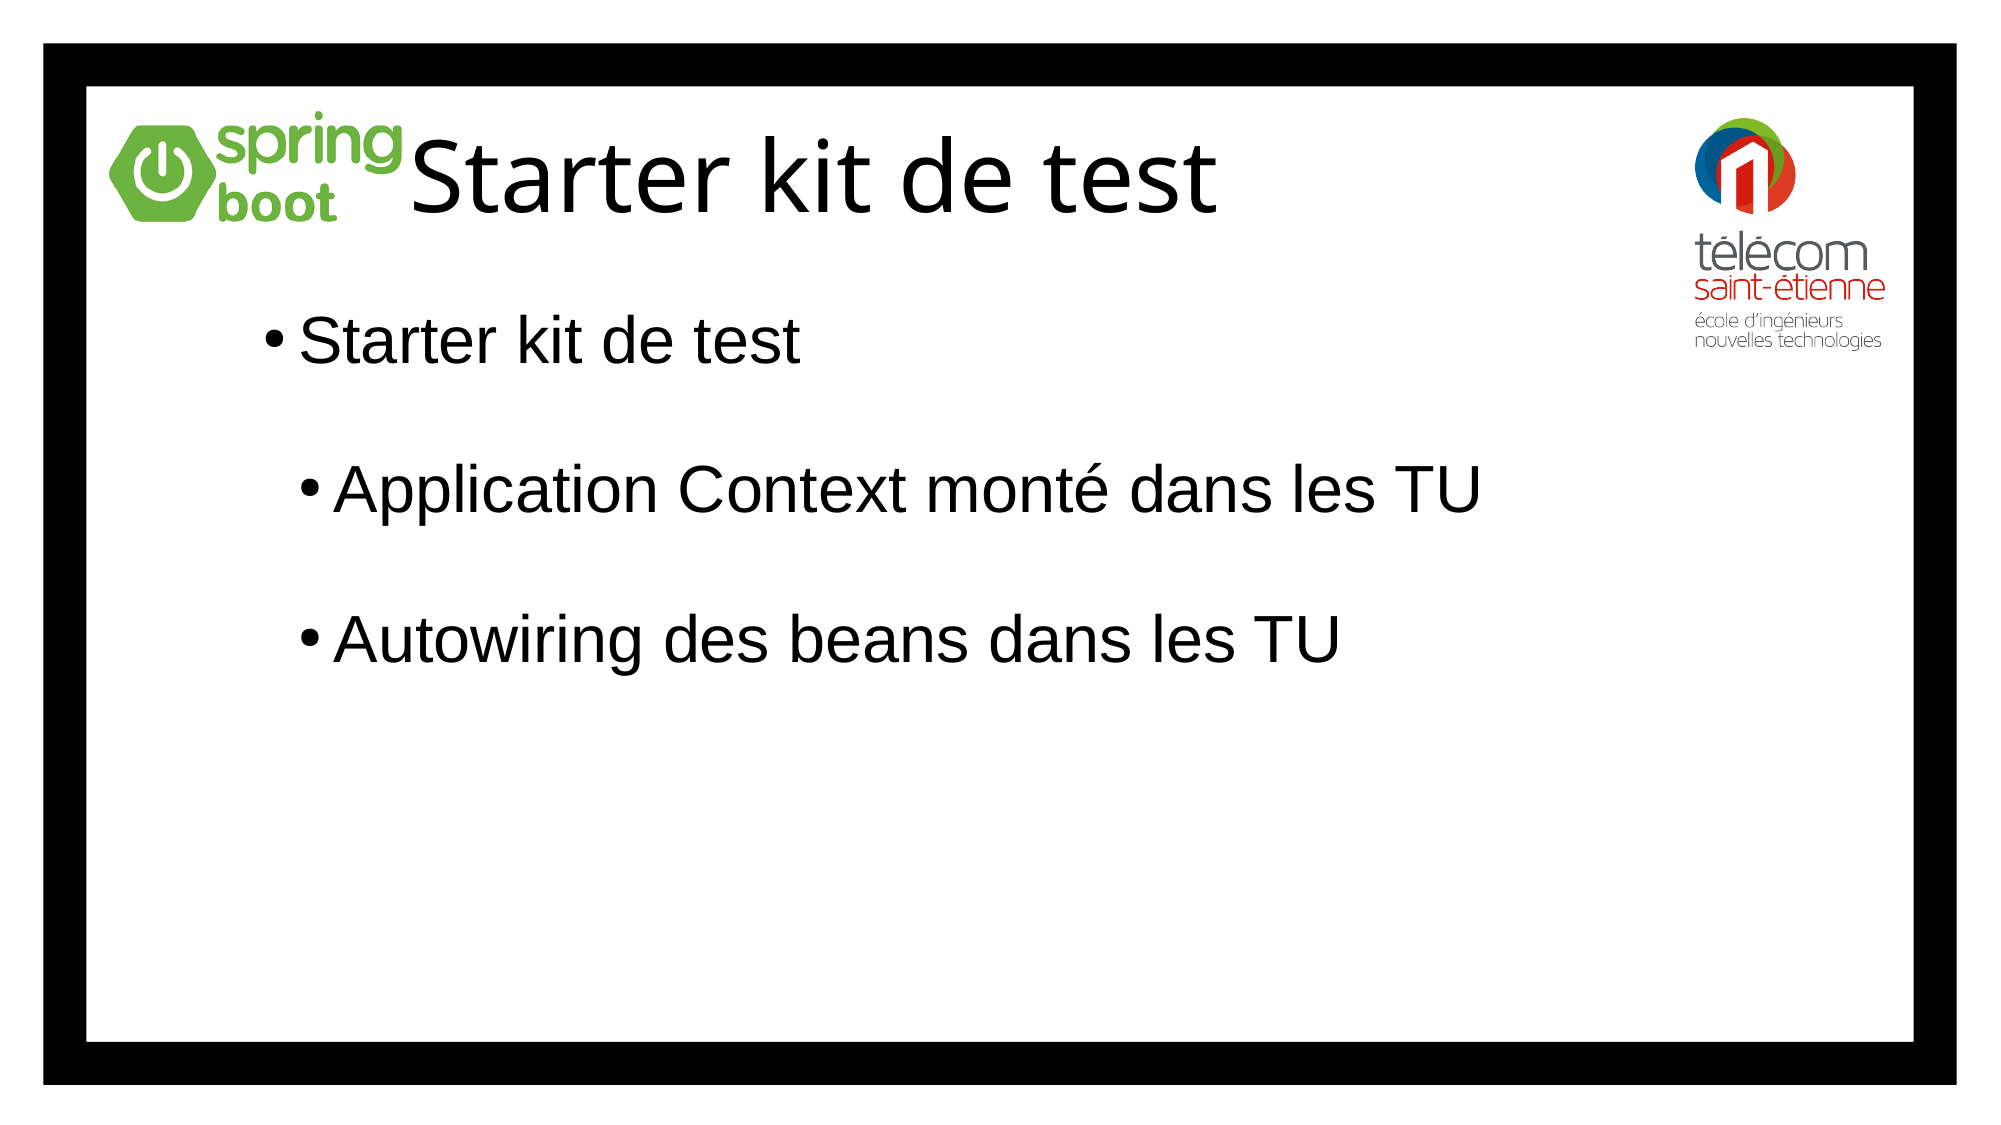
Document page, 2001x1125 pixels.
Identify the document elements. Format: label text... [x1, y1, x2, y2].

text_box Starter kit de test Application Context monté dans les TU Autowiring des beans dans les TU [248, 295, 1878, 1028]
title Starter kit de test [389, 105, 1869, 272]
picture [1695, 118, 1885, 351]
picture [106, 94, 406, 252]
